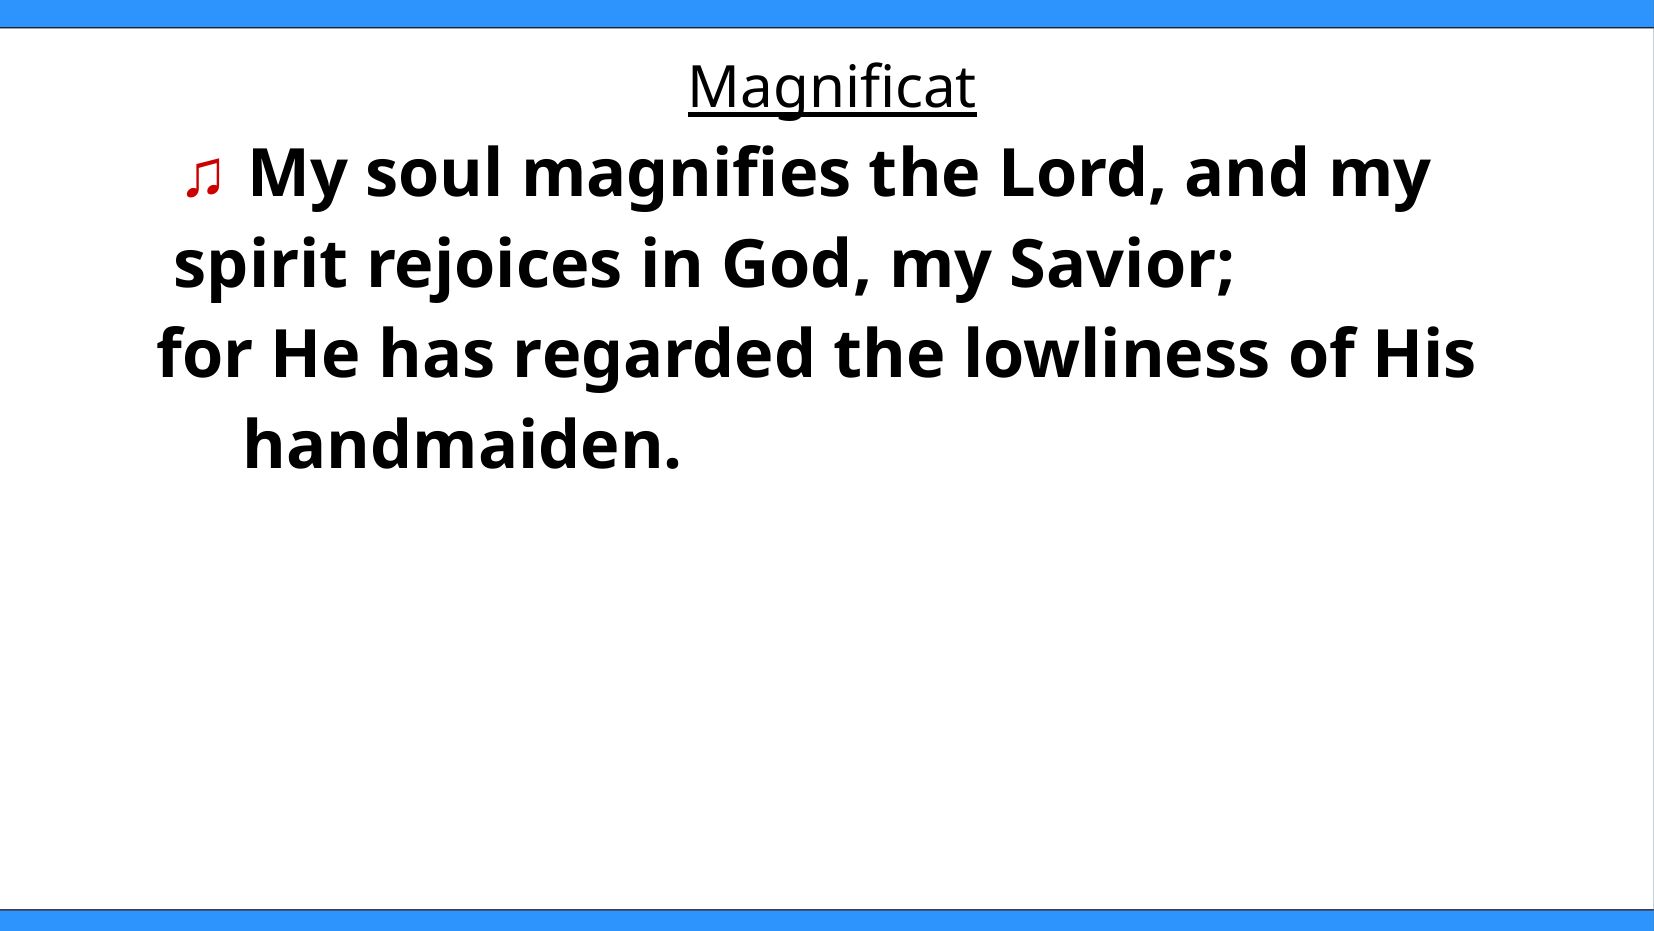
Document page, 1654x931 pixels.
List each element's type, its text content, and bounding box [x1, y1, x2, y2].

picture [0, 0, 1654, 931]
text_box Magnificat ♫ My soul magnifies the Lord, and my spirit rejoices in God, my Savior; for He has regarded the lowliness of His handmaiden. [90, 38, 1576, 486]
